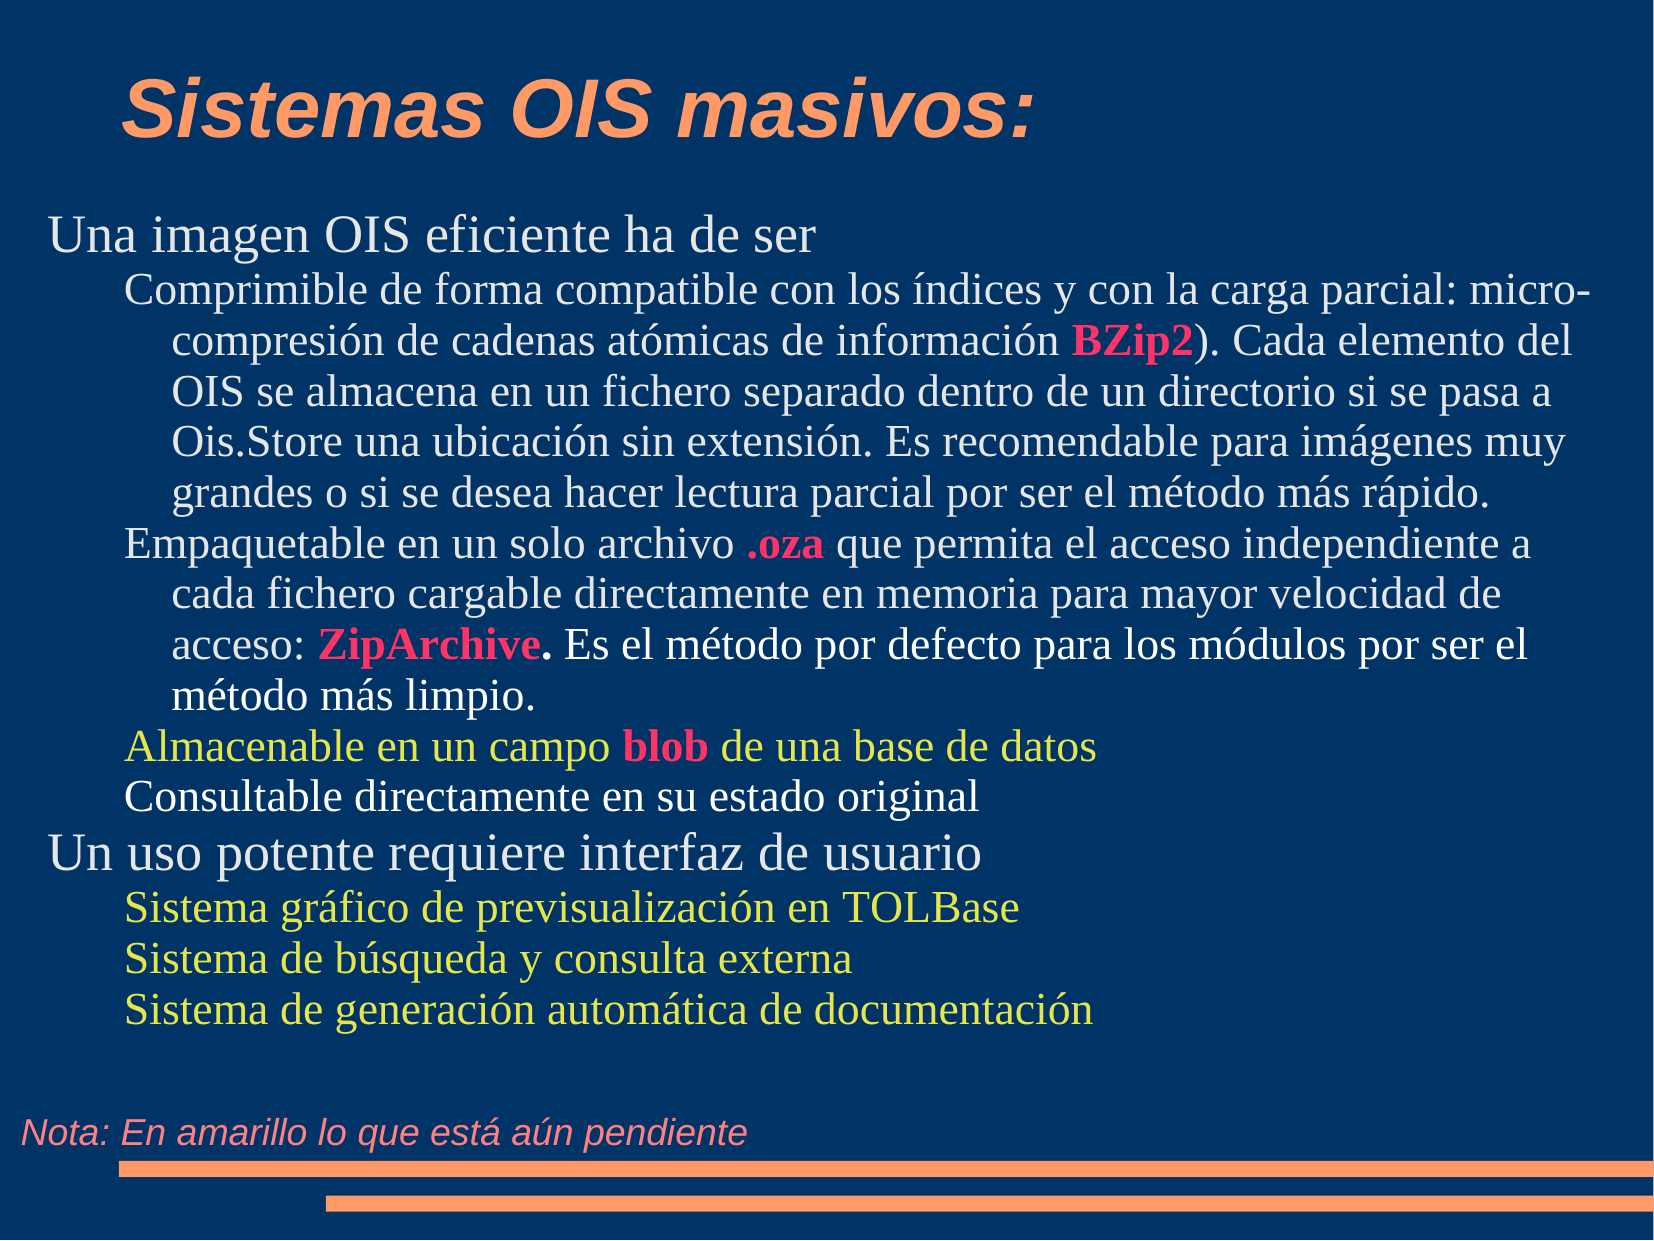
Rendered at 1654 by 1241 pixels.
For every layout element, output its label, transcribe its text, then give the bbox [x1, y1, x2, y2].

title Sistemas OIS masivos: [121, 4, 1534, 203]
list Una imagen OIS eficiente ha de ser Comprimible de forma compatible con los índices y con la carga parcial: micro-compresión de cadenas atómicas de información BZip2). Cada elemento del OIS se almacena en un fichero separado dentro de un directorio si se pasa a Ois.Store una ubicación sin extensión. Es recomendable para imágenes muy grandes o si se desea hacer lectura parcial por ser el método más rápido. Empaquetable en un solo archivo .oza que permita el acceso independiente a cada fichero cargable directamente en memoria para mayor velocidad de acceso: ZipArchive. Es el método por defecto para los módulos por ser el método más limpio. Almacenable en un campo blob de una base de datos Consultable directamente en su estado original Un uso potente requiere interfaz de usuario Sistema gráfico de previsualización en TOLBase Sistema de búsqueda y consulta externa Sistema de generación automática de documentación [29, 203, 1625, 1096]
text_box Nota: En amarillo lo que está aún pendiente [5, 1104, 833, 1161]
